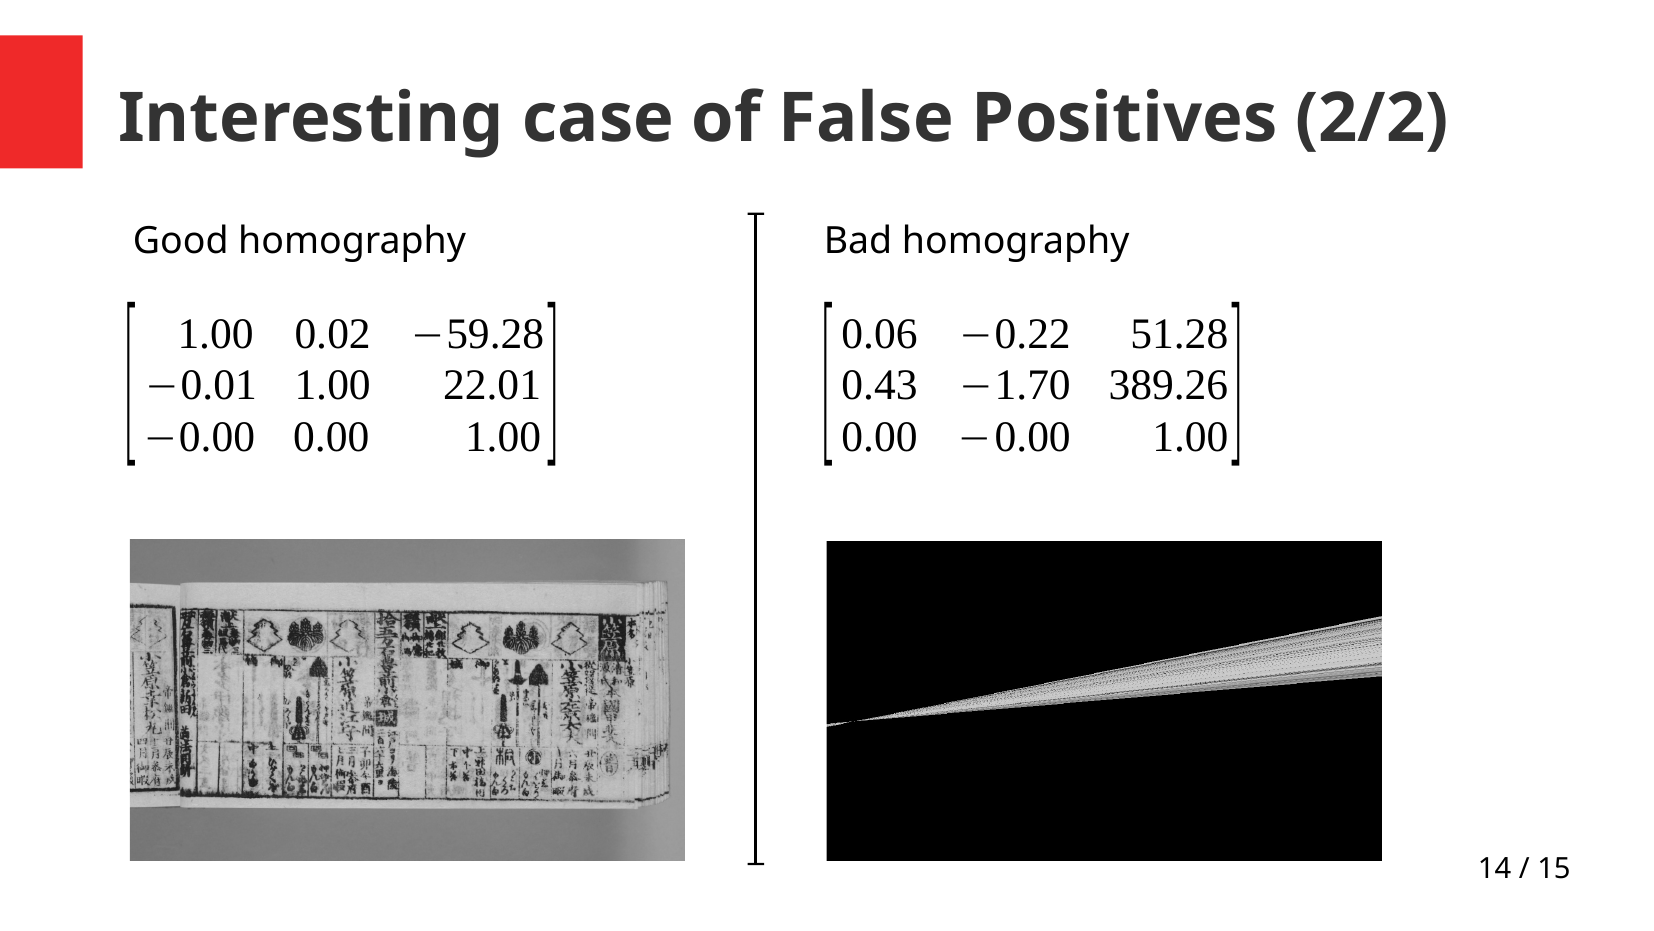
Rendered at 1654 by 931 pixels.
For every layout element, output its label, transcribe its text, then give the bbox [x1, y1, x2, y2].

title Interesting case of False Positives (2/2) [118, 37, 1571, 193]
text_box Good homography [118, 206, 482, 273]
chart [814, 301, 1255, 469]
picture [826, 541, 1382, 861]
picture [129, 539, 685, 861]
chart [118, 301, 570, 469]
text_box Bad homography [808, 206, 1145, 273]
